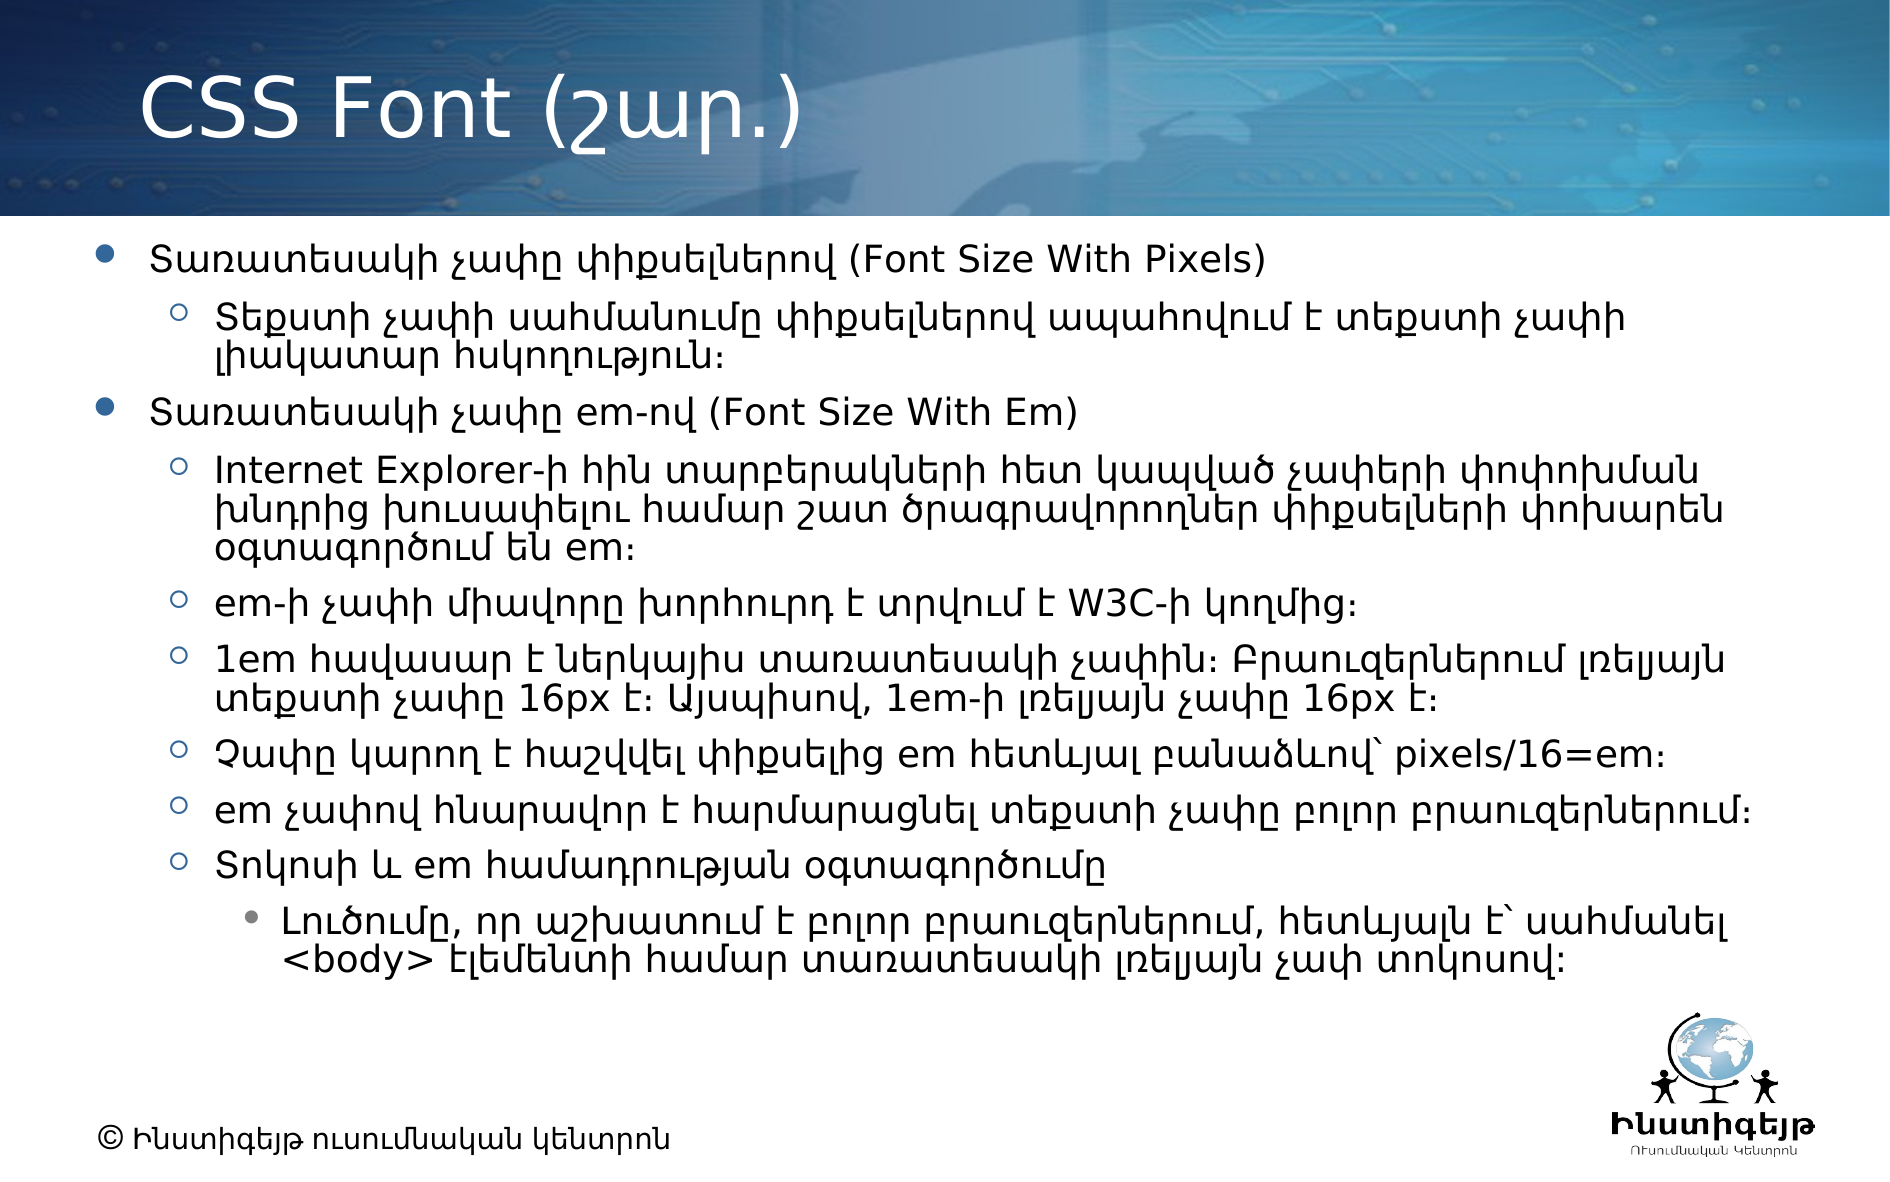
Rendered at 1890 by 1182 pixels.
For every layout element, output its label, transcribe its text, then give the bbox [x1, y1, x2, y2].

picture [0, 0, 1890, 216]
picture [1612, 1012, 1815, 1157]
text_box CSS Font (շար.) [138, 82, 1801, 87]
list Տառատեսակի չափը փիքսելներով (Font Size With Pixels) Տեքստի չափի սահմանումը փիքսելներով ապահովում է տեքստի չափի լիակատար հսկողություն։ Տառատեսակի չափը em-ով (Font Size With Em) Internet Explorer-ի հին տարբերակների հետ կապված չափերի փոփոխման խնդրից խուսափելու համար շատ ծրագրավորողներ փիքսելների փոխարեն օգտագործում են em։ em-ի չափի միավորը խորհուրդ է տրվում է W3C-ի կողմից։ 1em հավասար է ներկայիս տառատեսակի չափին։ Բրաուզերներում լռելյայն տեքստի չափը 16px է։ Այսպիսով, 1em-ի լռելյայն չափը 16px է։ Չափը կարող է հաշվվել փիքսելից em հետևյալ բանաձևով՝ pixels/16=em։ em չափով հնարավոր է հարմարացնել տեքստի չափը բոլոր բրաուզերներում։ Տոկոսի և em համադրության օգտագործումը Լուծումը, որ աշխատում է բոլոր բրաուզերներում, հետևյալն է՝ սահմանել <body> էլեմենտի համար տառատեսակի լռելյայն չափ տոկոսով: [93, 241, 1820, 269]
